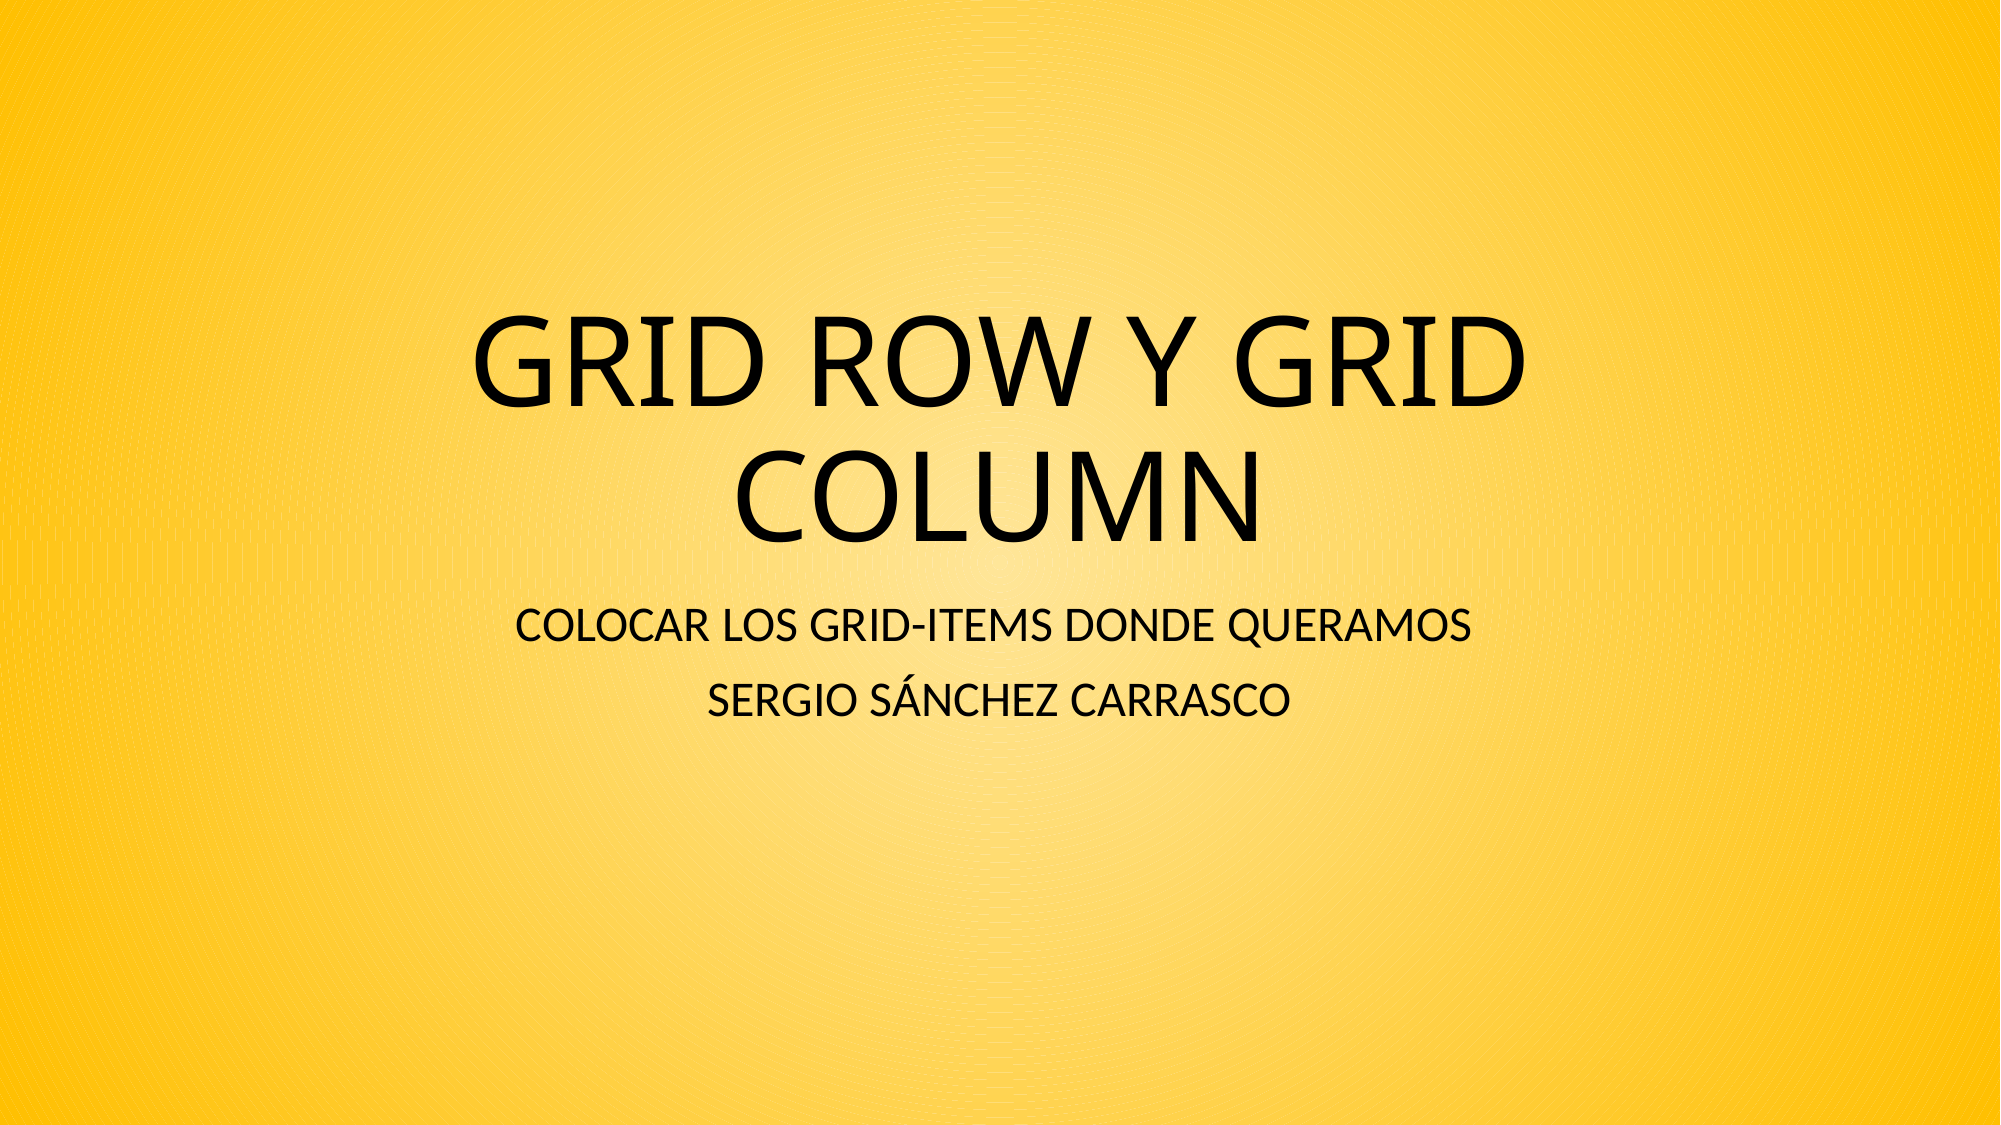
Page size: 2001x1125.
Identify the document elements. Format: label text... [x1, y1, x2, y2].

title GRID ROW Y GRID COLUMN [249, 184, 1750, 576]
subtitle COLOCAR LOS GRID-ITEMS DONDE QUERAMOS SERGIO SÁNCHEZ CARRASCO [249, 590, 1750, 863]
